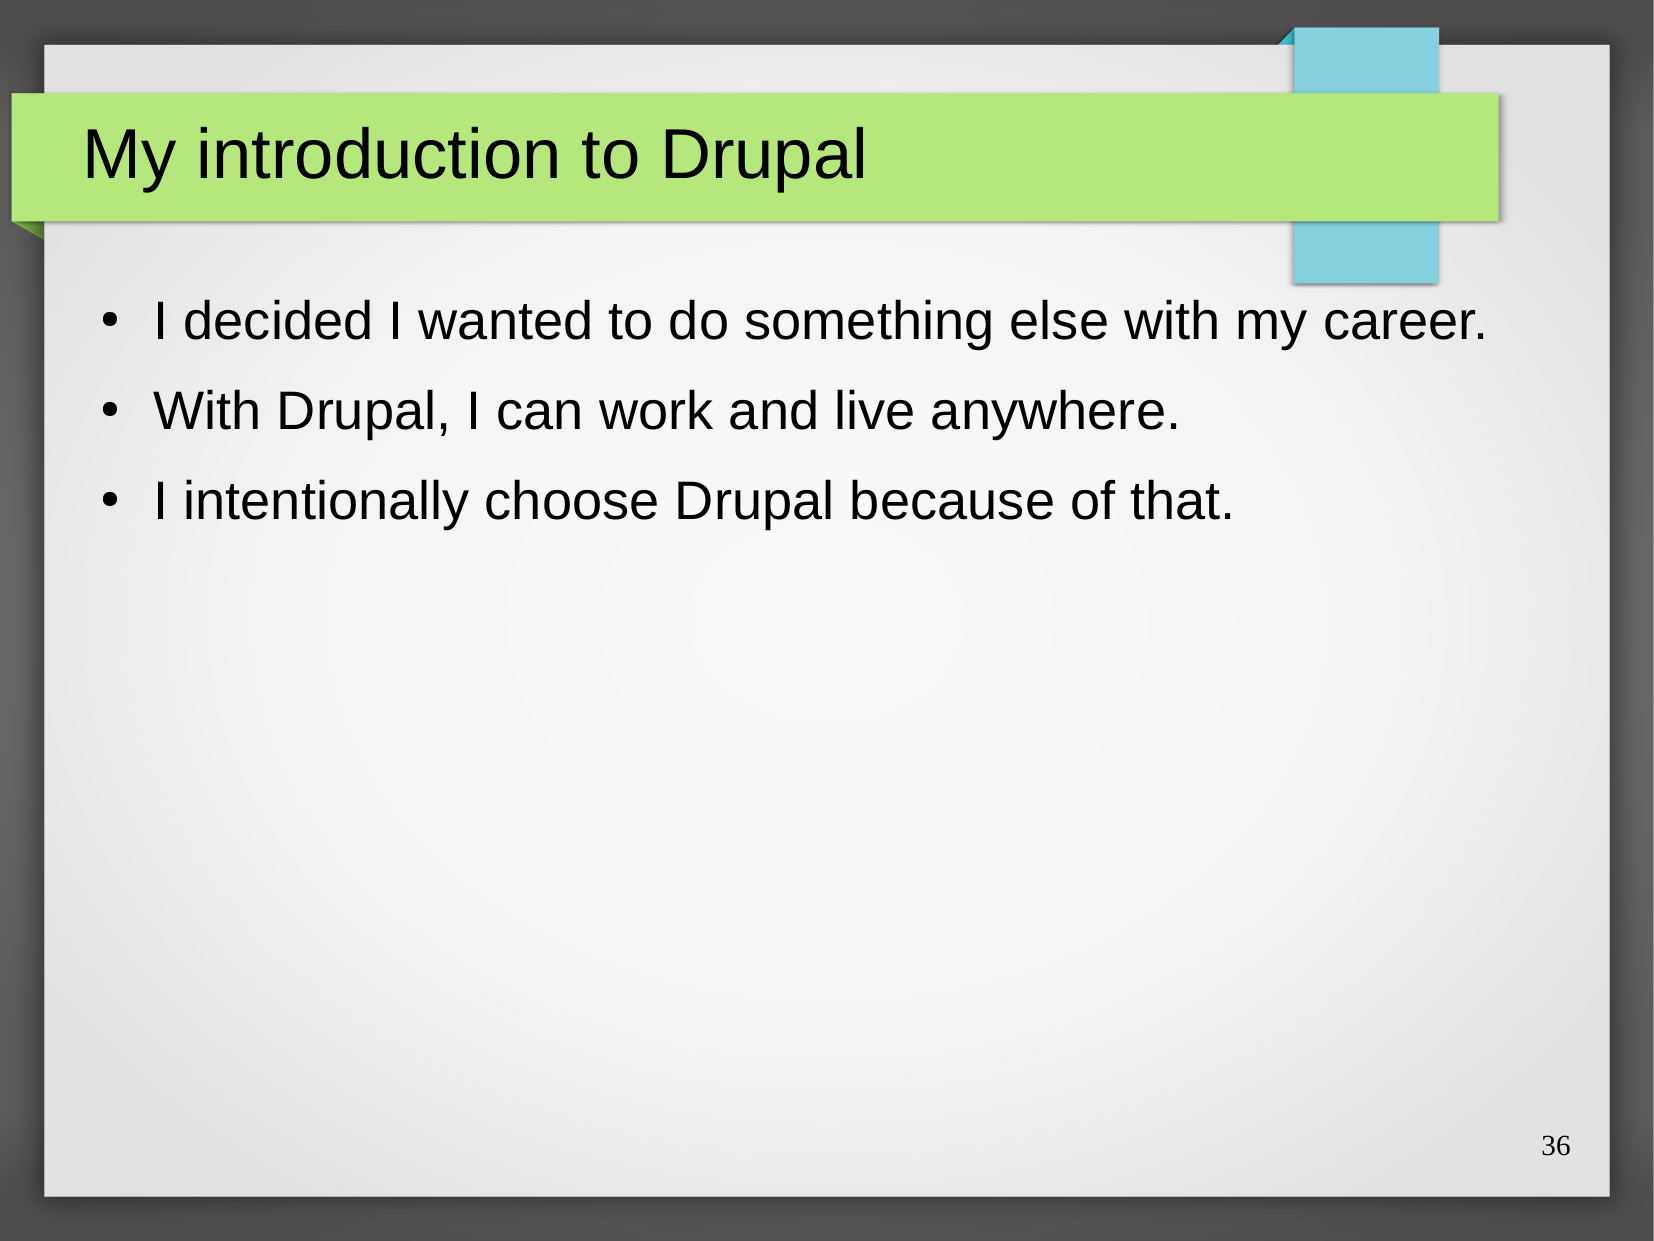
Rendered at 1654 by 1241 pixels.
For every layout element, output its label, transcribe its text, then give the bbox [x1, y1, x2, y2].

picture [0, 0, 1654, 1241]
list I decided I wanted to do something else with my career. With Drupal, I can work and live anywhere. I intentionally choose Drupal because of that. [82, 290, 1571, 1010]
title My introduction to Drupal [82, 94, 1264, 213]
